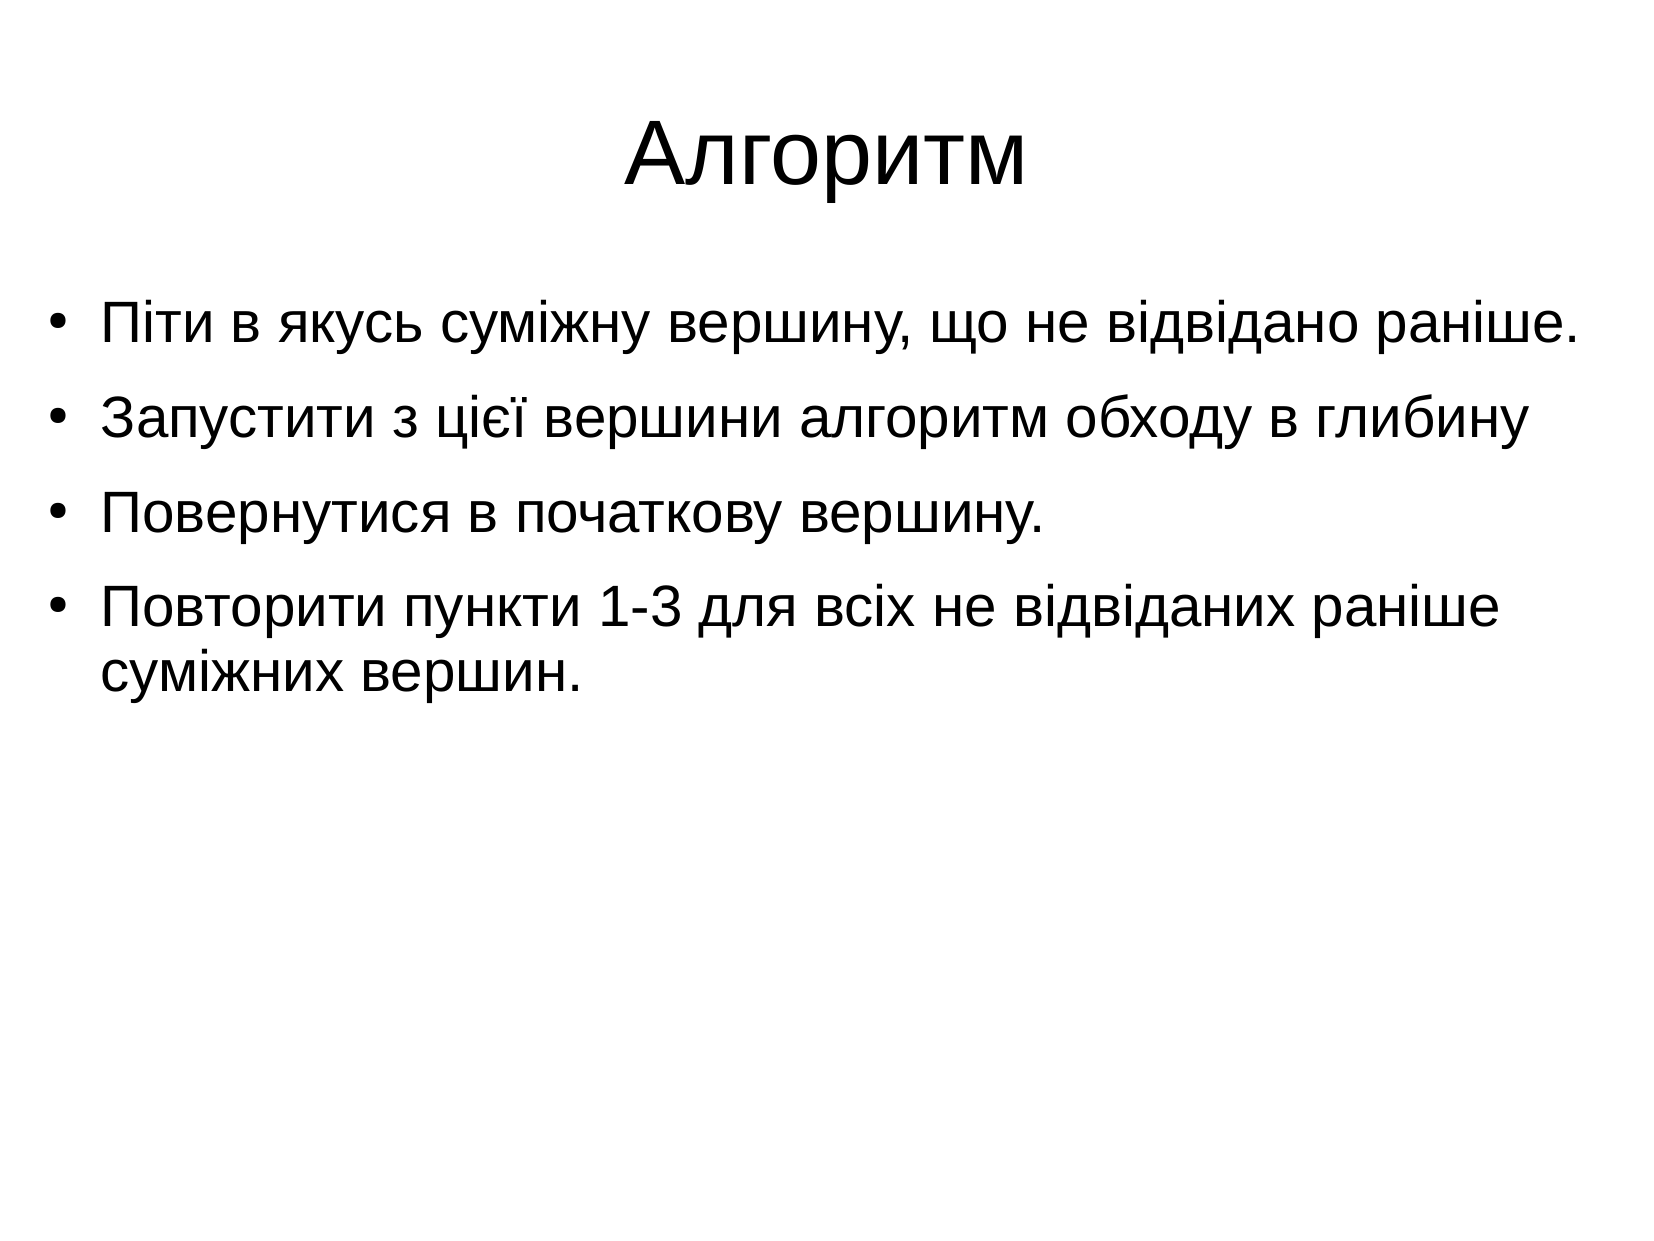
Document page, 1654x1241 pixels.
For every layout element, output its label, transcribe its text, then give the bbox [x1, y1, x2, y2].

title Алгоритм [82, 49, 1571, 257]
list Піти в якусь суміжну вершину, що не відвідано раніше. Запустити з цієї вершини алгоритм обходу в глибину Повернутися в початкову вершину. Повторити пункти 1-3 для всіх не відвіданих раніше суміжних вершин. [30, 290, 1636, 1010]
